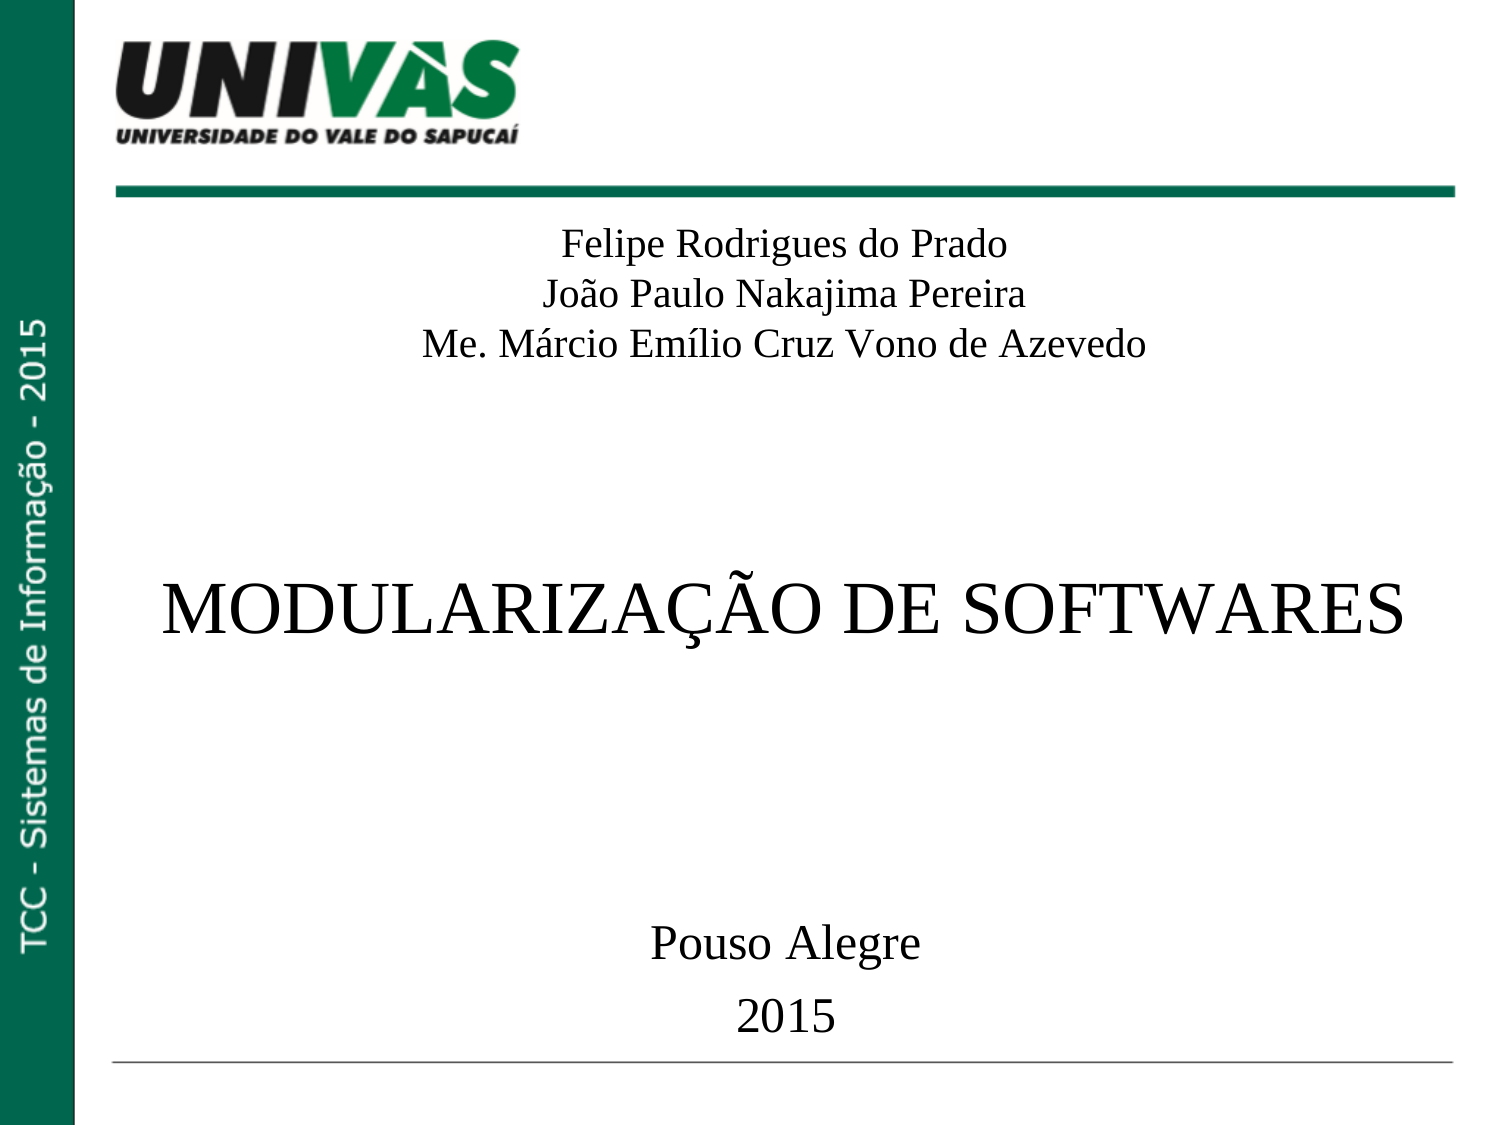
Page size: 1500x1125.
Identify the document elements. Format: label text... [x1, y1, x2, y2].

text_box MODULARIZAÇÃO DE SOFTWARES [116, 479, 1453, 728]
text_box Felipe Rodrigues do Prado João Paulo Nakajima Pereira Me. Márcio Emílio Cruz Vono de Azevedo [117, 208, 1453, 373]
text_box Pouso Alegre 2015 [117, 902, 1455, 1047]
picture [0, 0, 1500, 1125]
